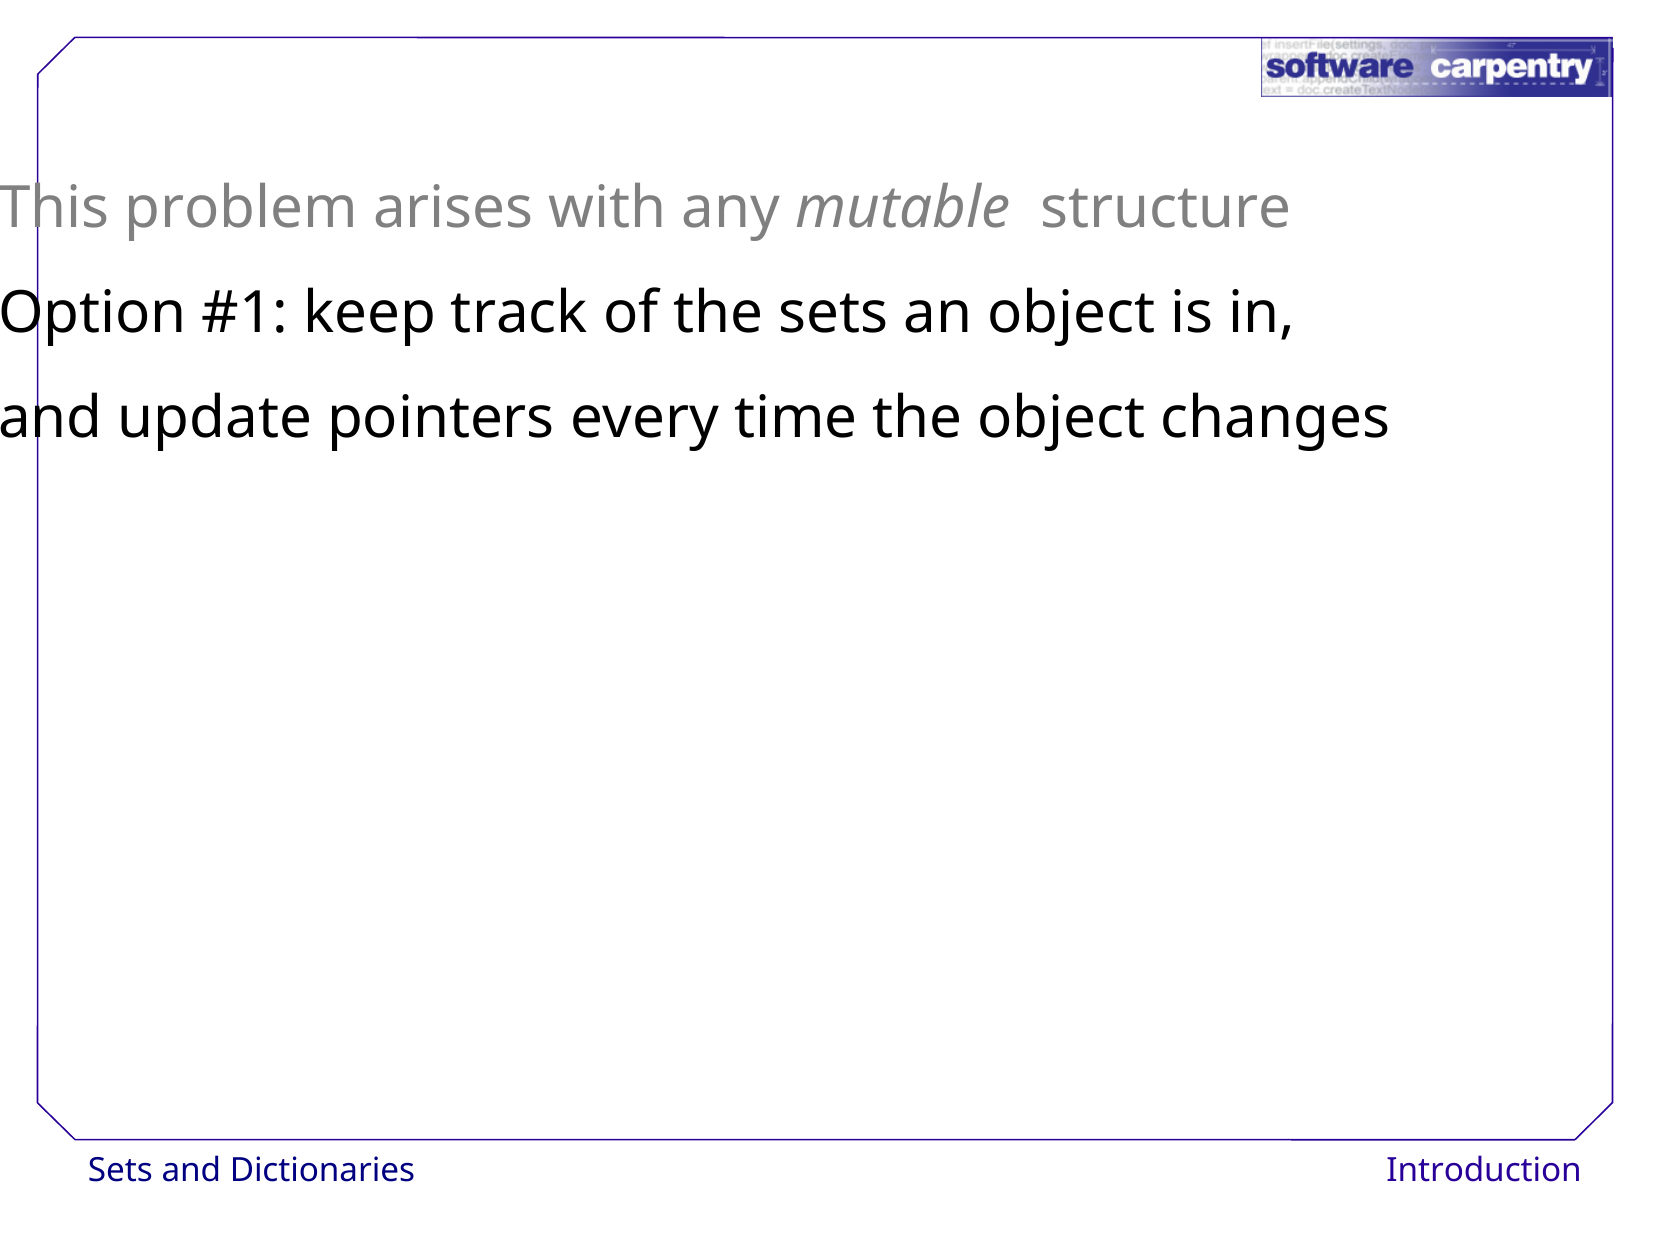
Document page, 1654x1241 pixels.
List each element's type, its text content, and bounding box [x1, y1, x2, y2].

picture [1261, 39, 1613, 97]
text_box This problem arises with any mutable structure Option #1: keep track of the sets an object is in, and update pointers every time the object changes [0, 126, 1555, 458]
